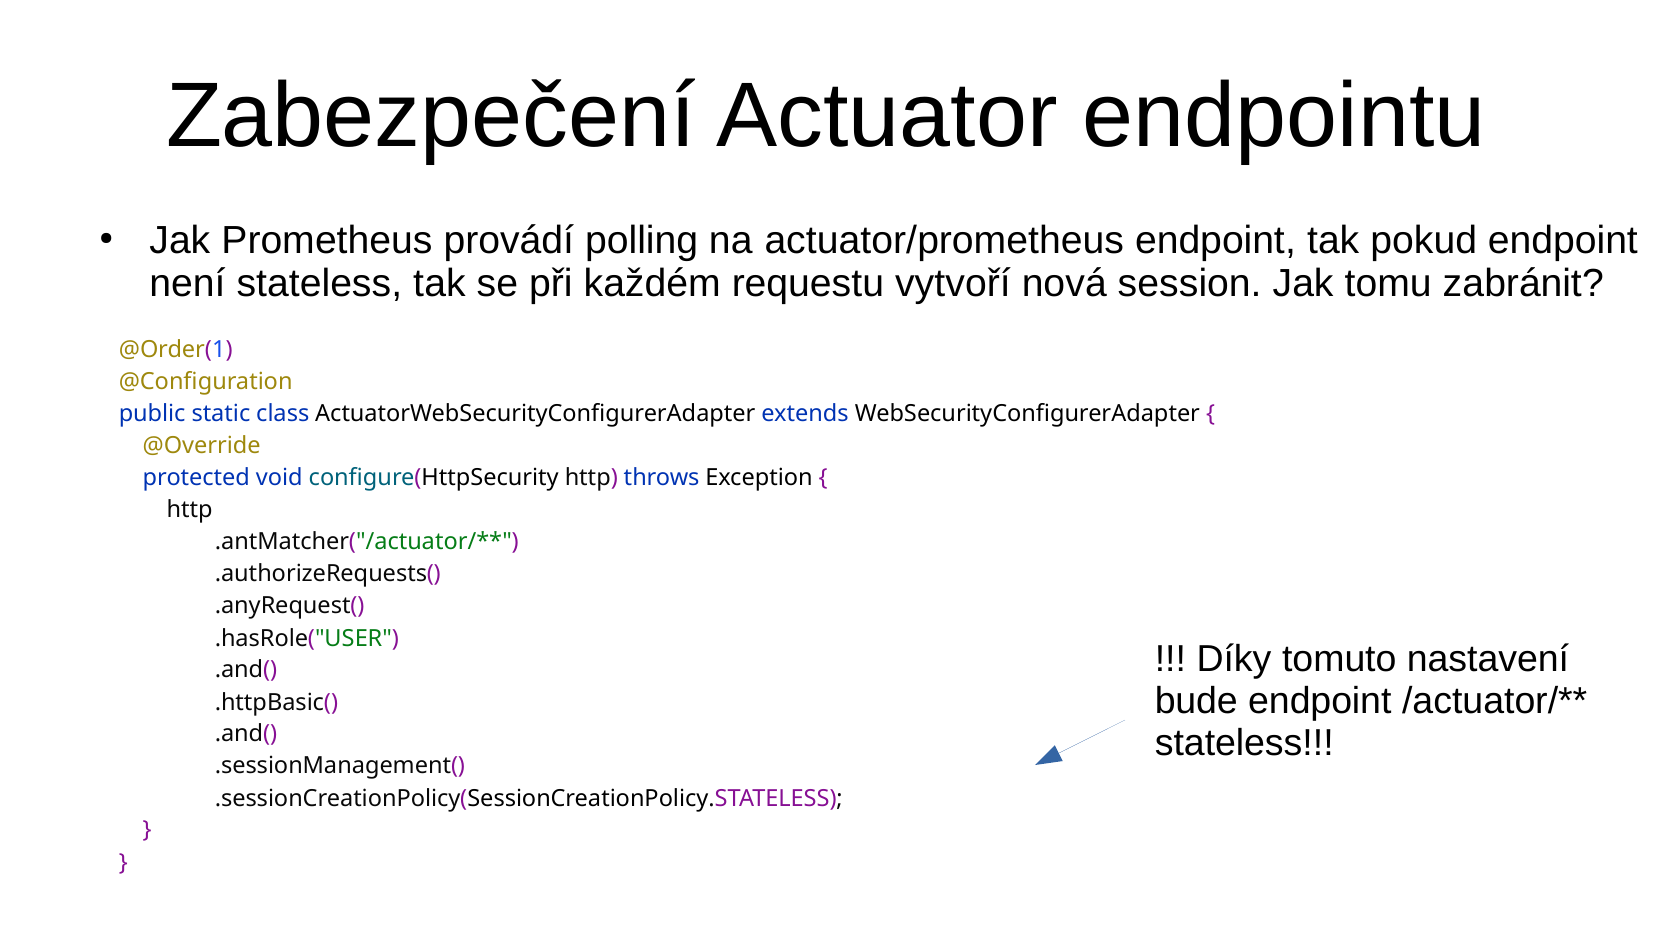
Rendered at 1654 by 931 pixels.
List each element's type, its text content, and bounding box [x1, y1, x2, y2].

title Zabezpečení Actuator endpointu [82, 37, 1571, 193]
text_box !!! Díky tomuto nastavení bude endpoint /actuator/** stateless!!! [1140, 630, 1654, 796]
list Jak Prometheus provádí polling na actuator/prometheus endpoint, tak pokud endpoint není stateless, tak se při každém requestu vytvoří nová session. Jak tomu zabránit? @Order(1) @Configuration public static class ActuatorWebSecurityConfigurerAdapter extends WebSecurityConfigurerAdapter { @Override protected void configure(HttpSecurity http) throws Exception { http .antMatcher("/actuator/**") .authorizeRequests() .anyRequest() .hasRole("USER") .and() .httpBasic() .and() .sessionManagement() .sessionCreationPolicy(SessionCreationPolicy.STATELESS); } } [82, 217, 1654, 916]
